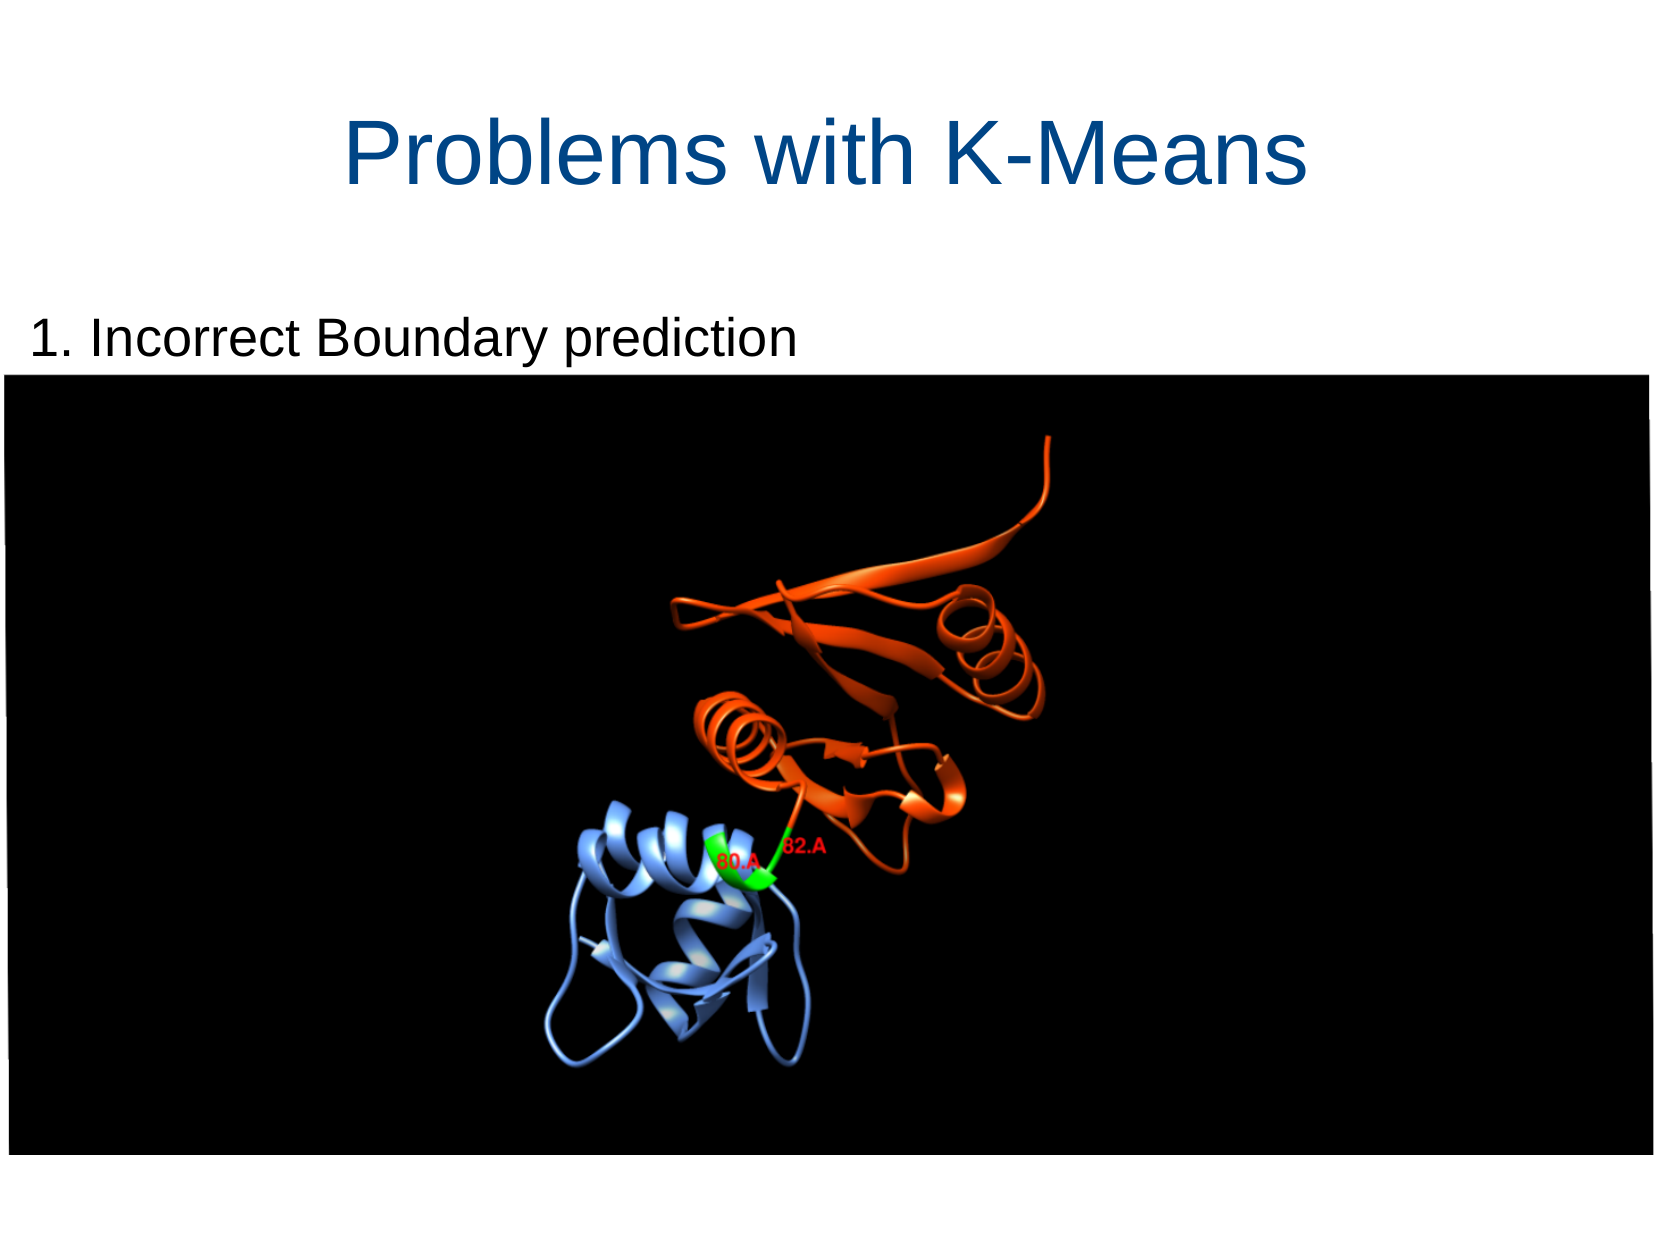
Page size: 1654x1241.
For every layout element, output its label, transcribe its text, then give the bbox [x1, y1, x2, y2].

picture [3, 375, 1654, 1156]
title Problems with K-Means [82, 49, 1571, 257]
text_box 1. Incorrect Boundary prediction [15, 300, 886, 376]
